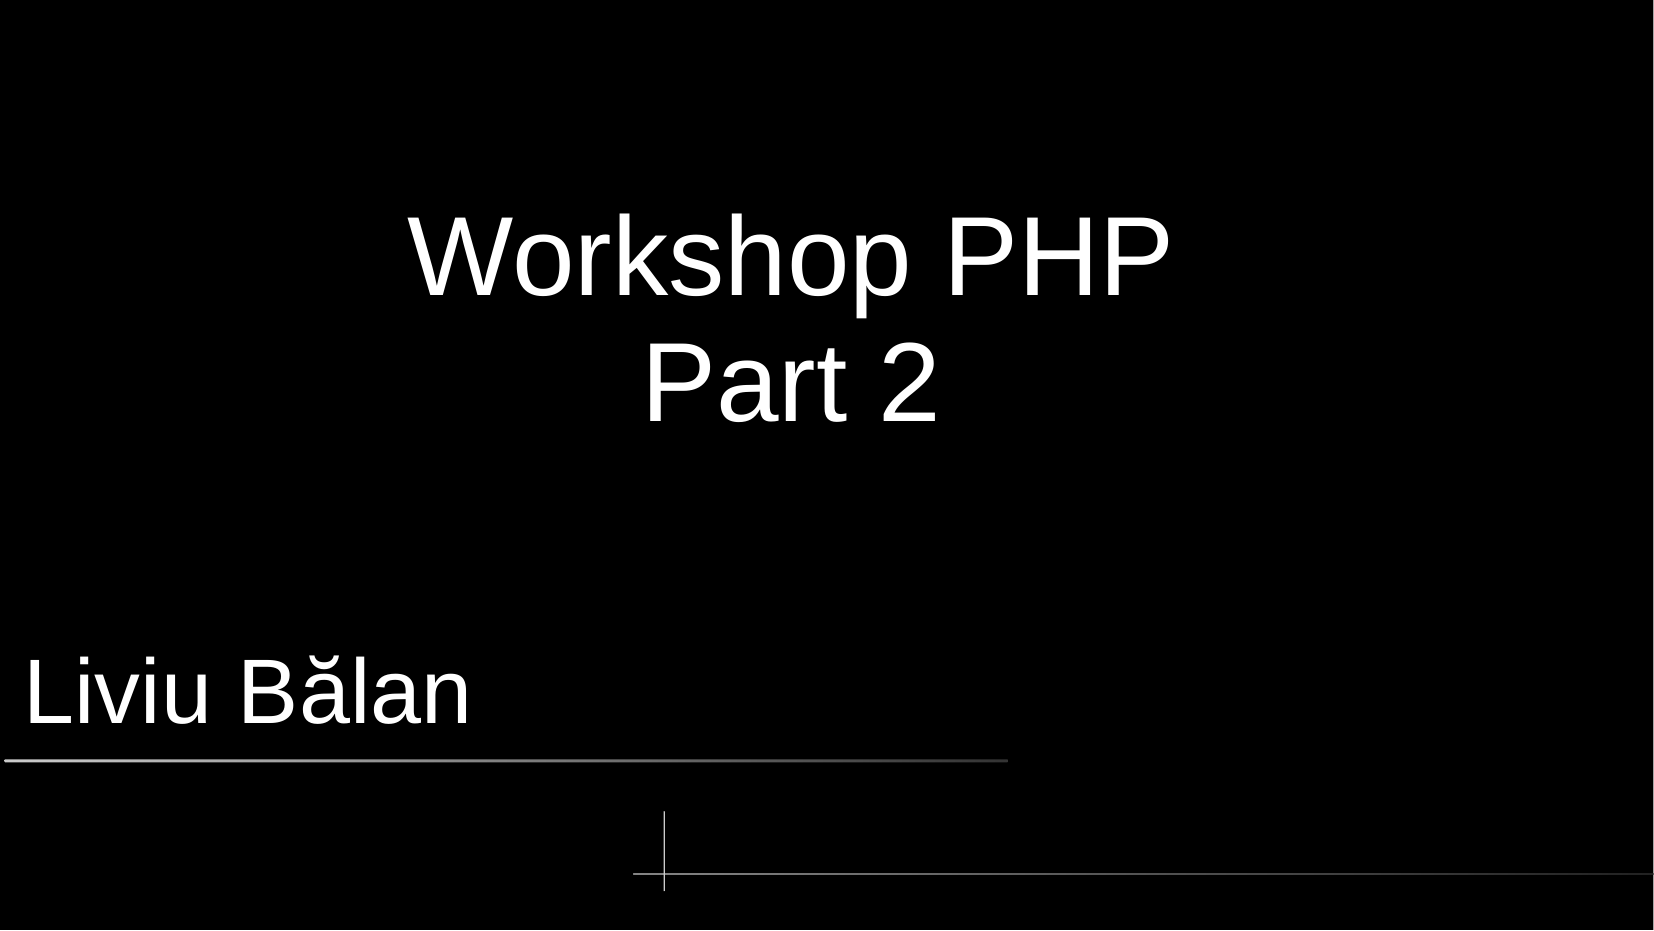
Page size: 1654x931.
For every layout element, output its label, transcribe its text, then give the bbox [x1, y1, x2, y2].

title Liviu Bălan [23, 637, 1501, 746]
text_box Workshop PHP Part 2 [259, 106, 1323, 533]
